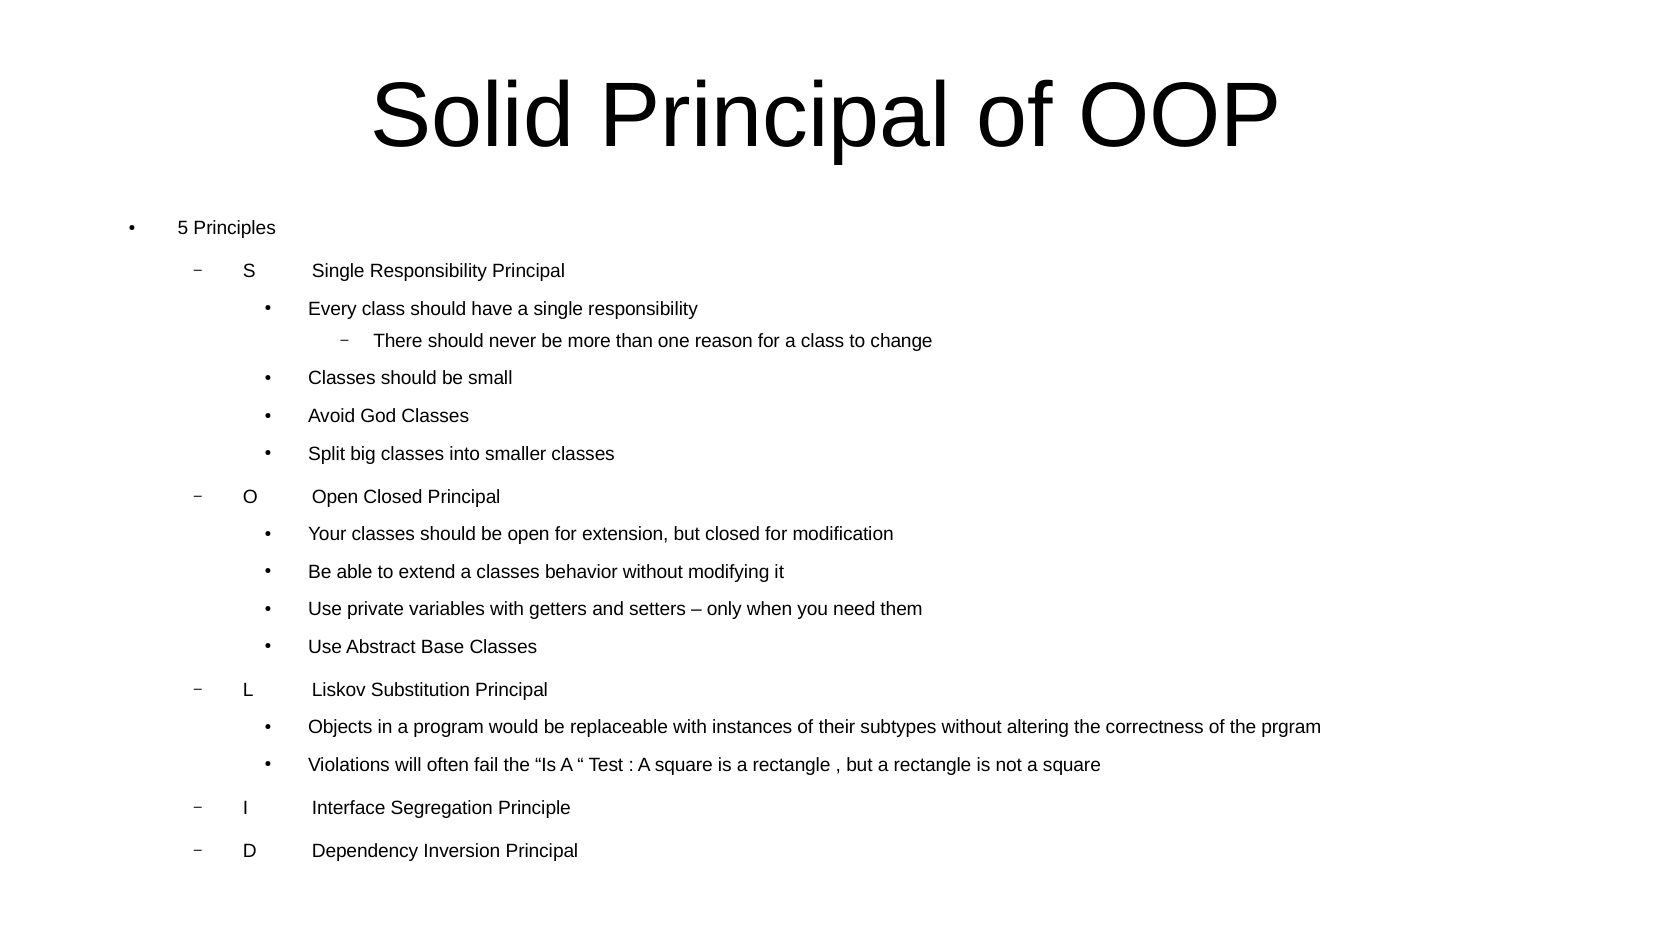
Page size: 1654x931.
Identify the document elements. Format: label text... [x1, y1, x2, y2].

title Solid Principal of OOP [82, 37, 1571, 193]
list 5 Principles S Single Responsibility Principal Every class should have a single responsibility There should never be more than one reason for a class to change Classes should be small Avoid God Classes Split big classes into smaller classes O Open Closed Principal Your classes should be open for extension, but closed for modification Be able to extend a classes behavior without modifying it Use private variables with getters and setters – only when you need them Use Abstract Base Classes L Liskov Substitution Principal Objects in a program would be replaceable with instances of their subtypes without altering the correctness of the prgram Violations will often fail the “Is A “ Test : A square is a rectangle , but a rectangle is not a square I Interface Segregation Principle D Dependency Inversion Principal [112, 217, 1643, 863]
